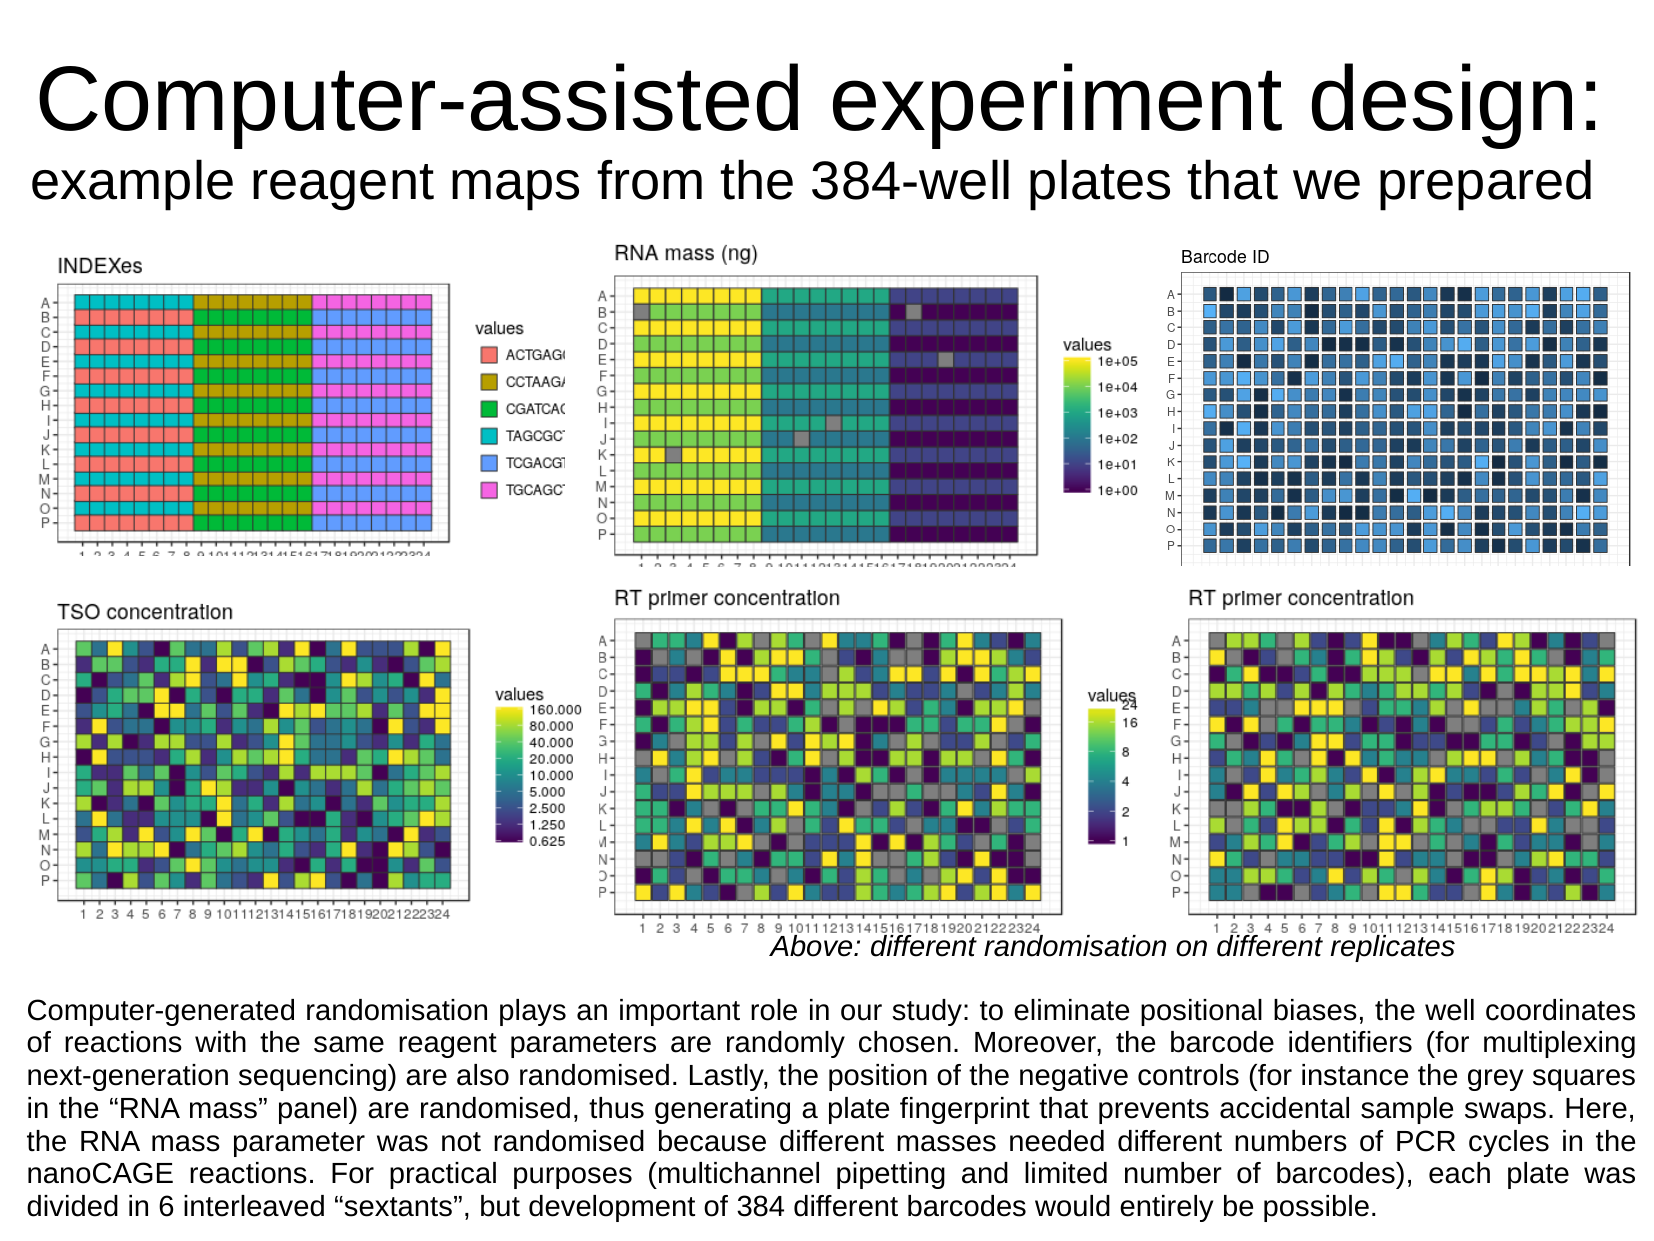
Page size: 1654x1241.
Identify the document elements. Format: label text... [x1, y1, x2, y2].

text_box Above: different randomisation on different replicates [755, 922, 1654, 986]
text_box Computer-generated randomisation plays an important role in our study: to eliminate positional biases, the well coordinates of reactions with the same reagent parameters are randomly chosen. Moreover, the barcode identifiers (for multiplexing next-generation sequencing) are also randomised. Lastly, the position of the negative controls (for instance the grey squares in the “RNA mass” panel) are randomised, thus generating a plate fingerprint that prevents accidental sample swaps. Here, the RNA mass parameter was not randomised because different masses needed different numbers of PCR cycles in the nanoCAGE reactions. For practical purposes (multichannel pipetting and limited number of barcodes), each plate was divided in 6 interleaved “sextants”, but development of 384 different barcodes would entirely be possible. [11, 986, 1654, 1241]
picture [8, 236, 1654, 957]
title Computer-assisted experiment design: example reagent maps from the 384-well plates that we prepared [23, 25, 1619, 233]
